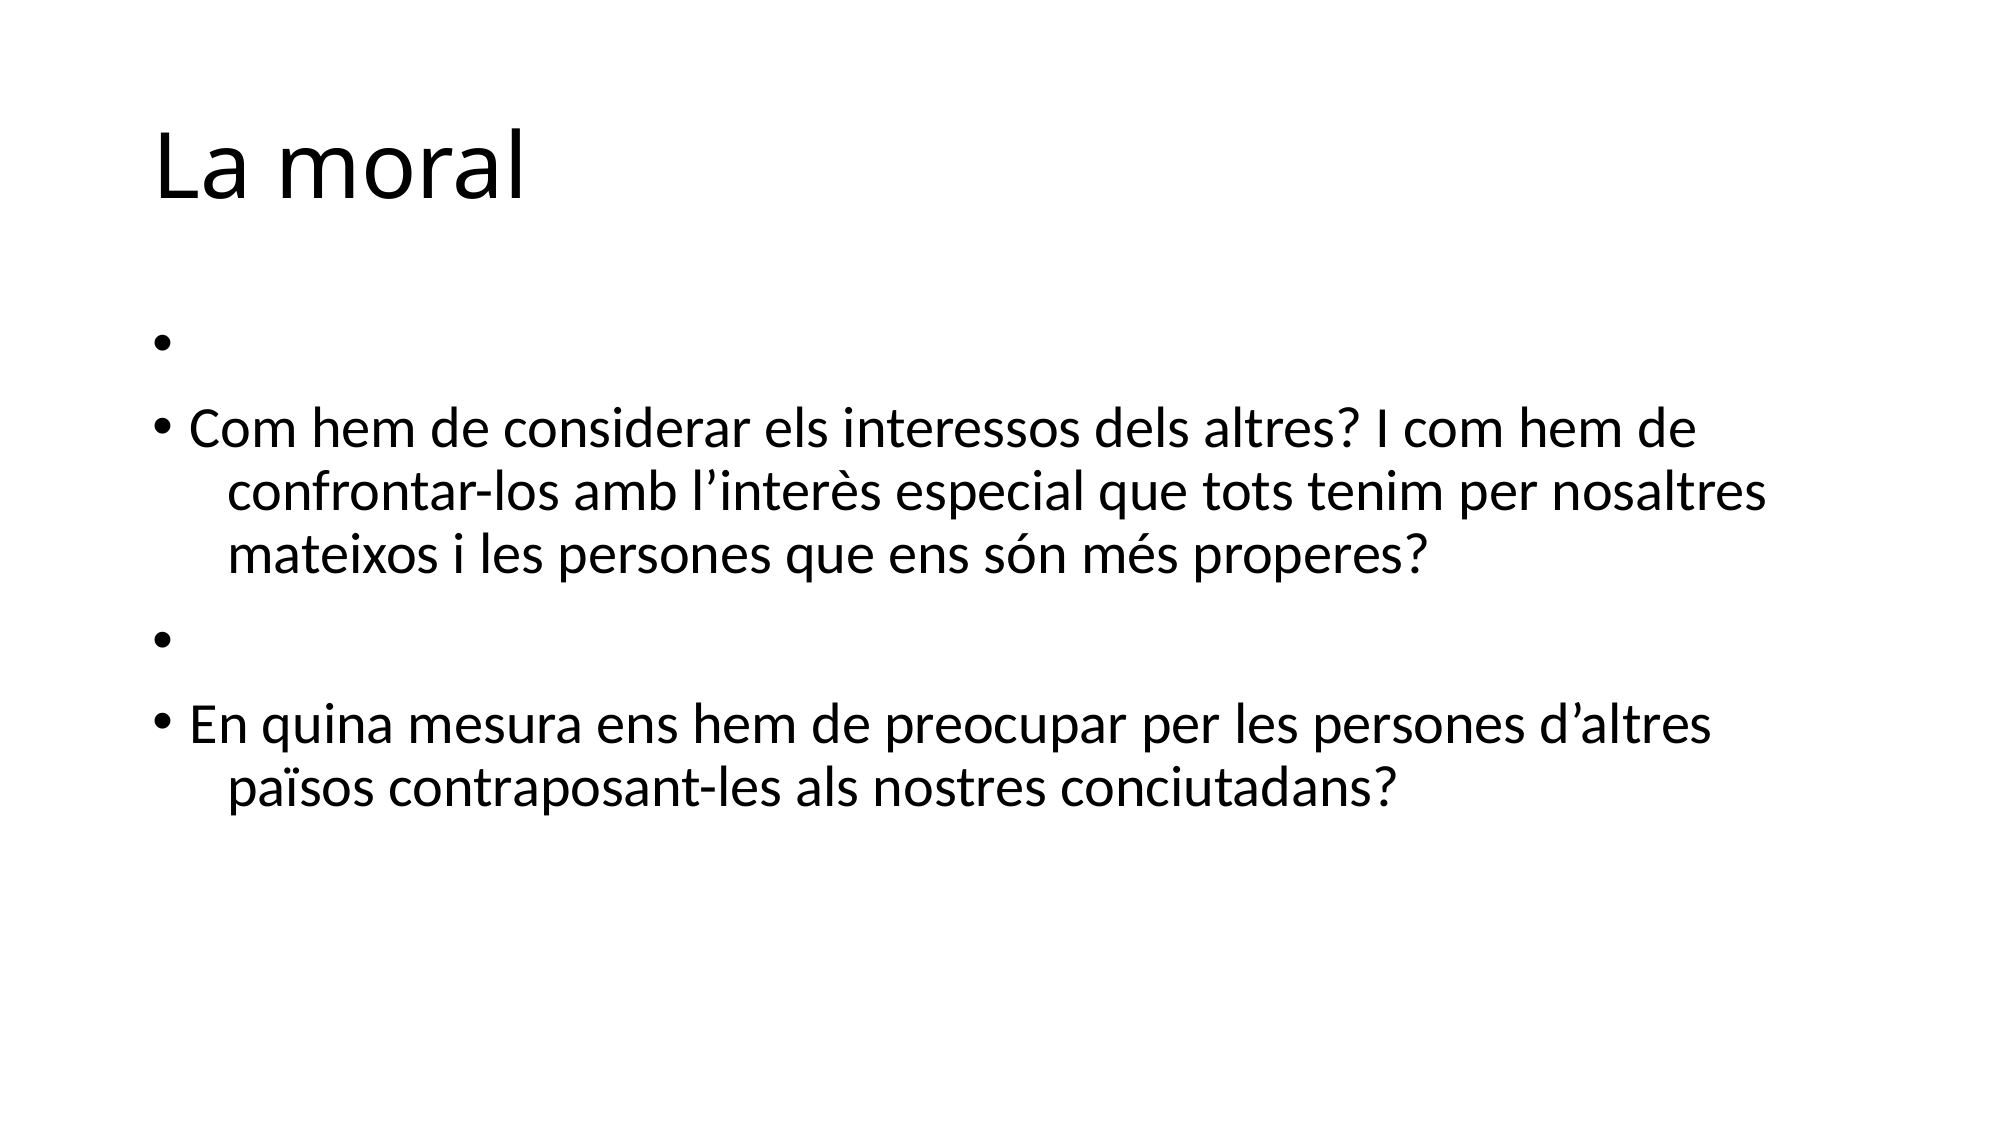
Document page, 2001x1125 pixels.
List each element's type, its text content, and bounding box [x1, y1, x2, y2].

title La moral [137, 59, 1863, 278]
list Com hem de considerar els interessos dels altres? I com hem de confrontar-los amb l’interès especial que tots tenim per nosaltres mateixos i les persones que ens són més properes? En quina mesura ens hem de preocupar per les persones d’altres països contraposant-les als nostres conciutadans? [137, 299, 1863, 1014]
